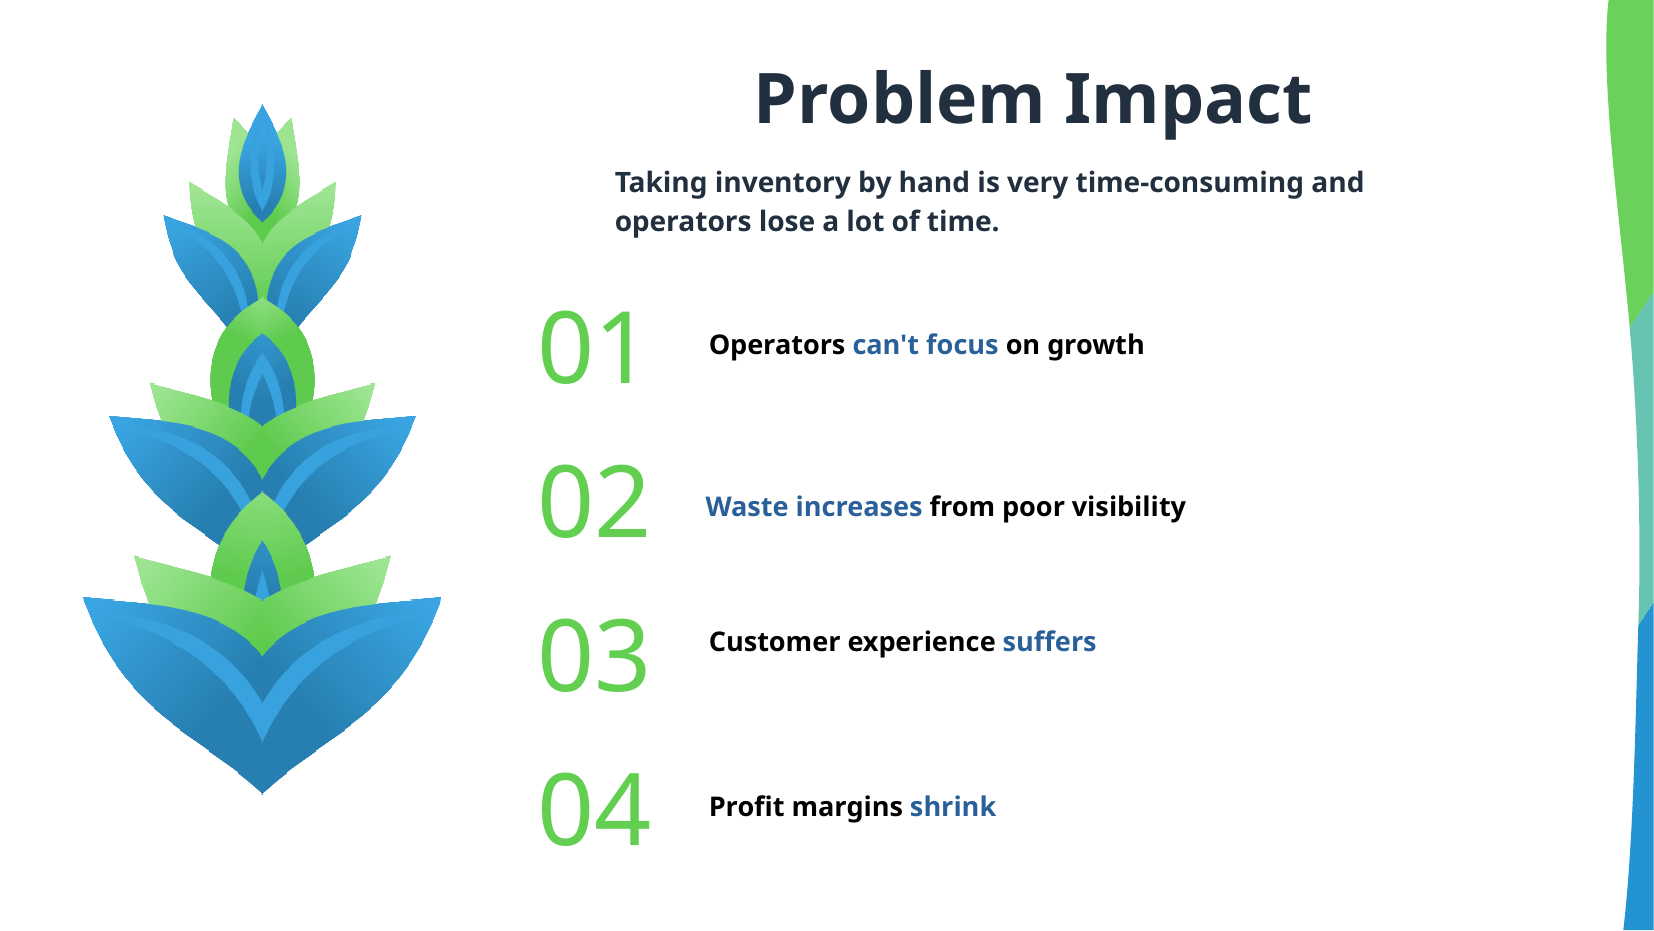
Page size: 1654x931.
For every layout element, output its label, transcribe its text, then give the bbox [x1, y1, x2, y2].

list Waste increases from poor visibility [705, 432, 1592, 580]
list Customer experience suffers [708, 566, 1595, 715]
text_box Taking inventory by hand is very time-consuming and operators lose a lot of time. [600, 155, 1463, 246]
title Problem Impact [472, 37, 1595, 156]
text_box 01 [531, 270, 680, 419]
text_box 02 [531, 424, 680, 573]
text_box 03 [531, 578, 680, 727]
list Profit margins shrink [708, 732, 1595, 880]
list Operators can't focus on growth [708, 270, 1595, 419]
text_box 04 [531, 732, 680, 881]
picture [83, 104, 441, 796]
